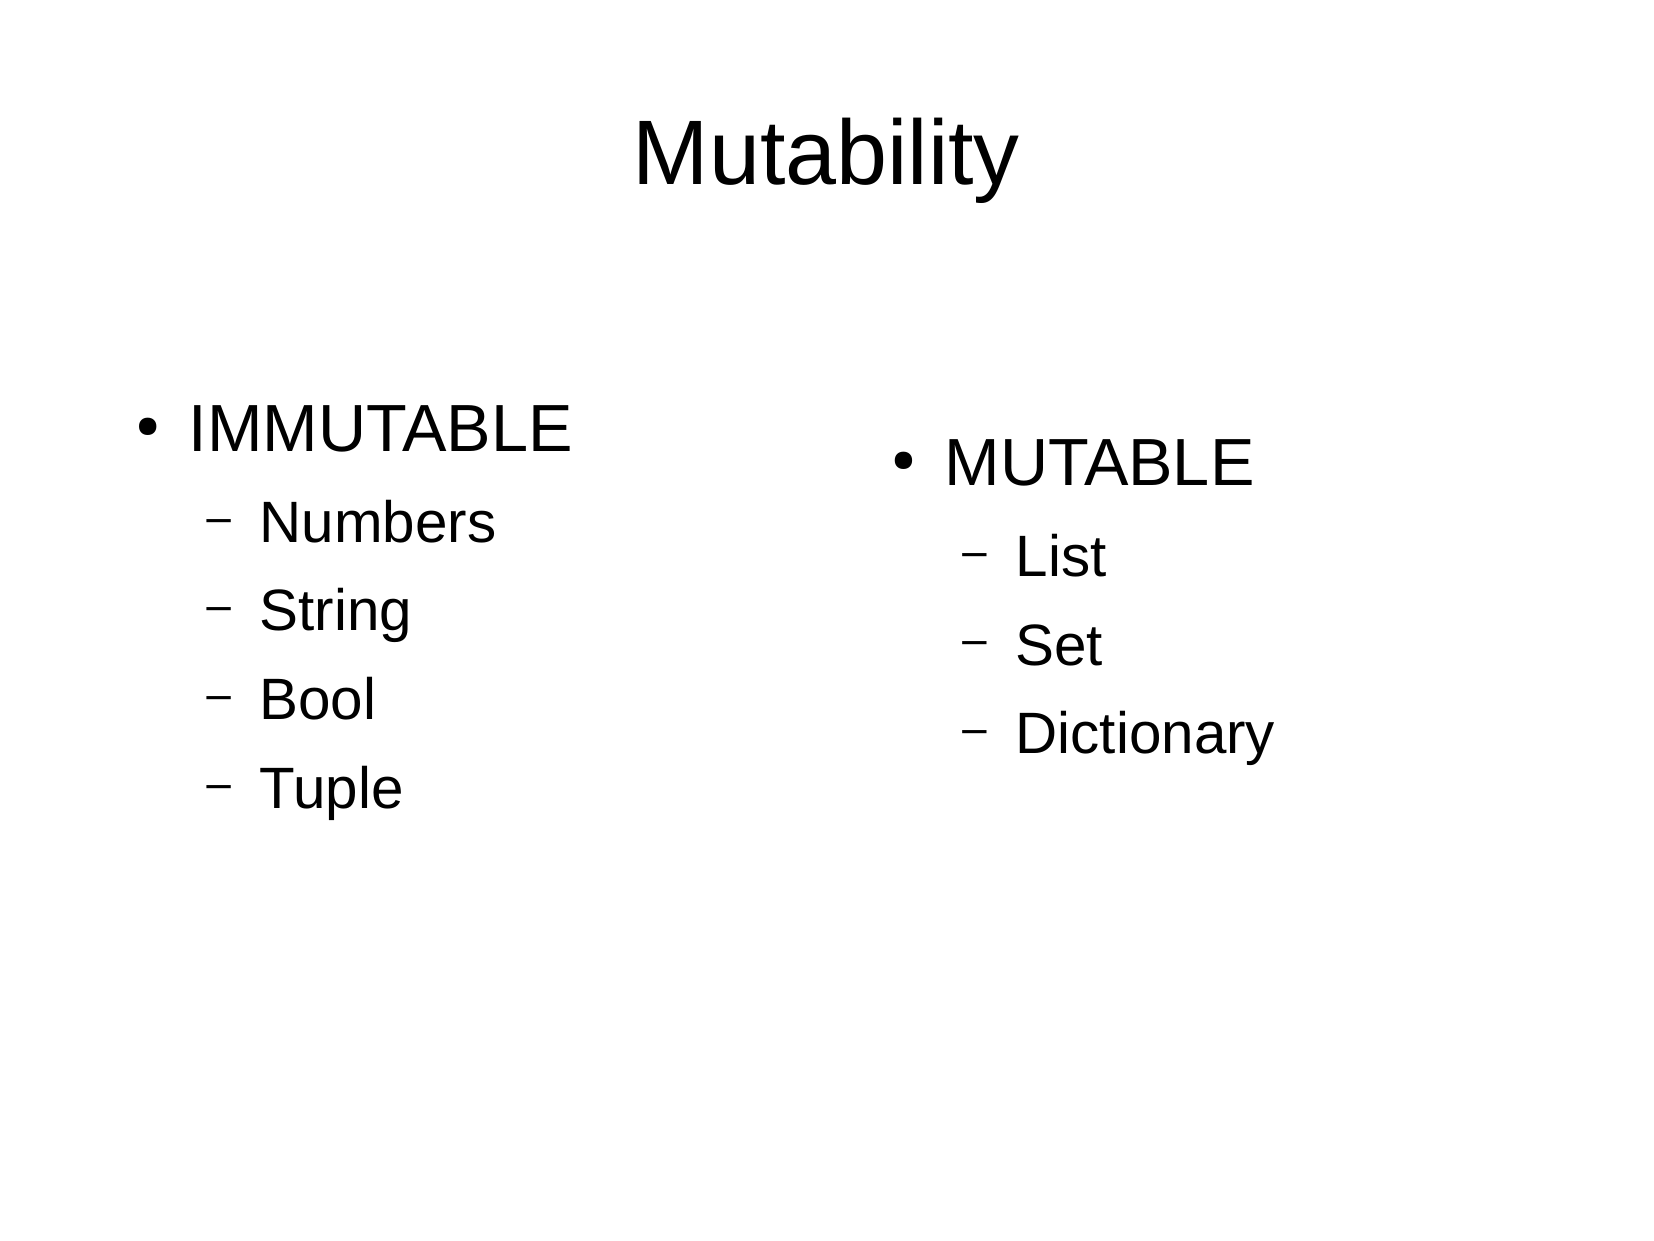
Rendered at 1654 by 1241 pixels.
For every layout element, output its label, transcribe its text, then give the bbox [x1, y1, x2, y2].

list MUTABLE List Set Dictionary [874, 425, 1619, 1145]
list IMMUTABLE Numbers String Bool Tuple [118, 391, 863, 1111]
title Mutability [82, 49, 1571, 257]
